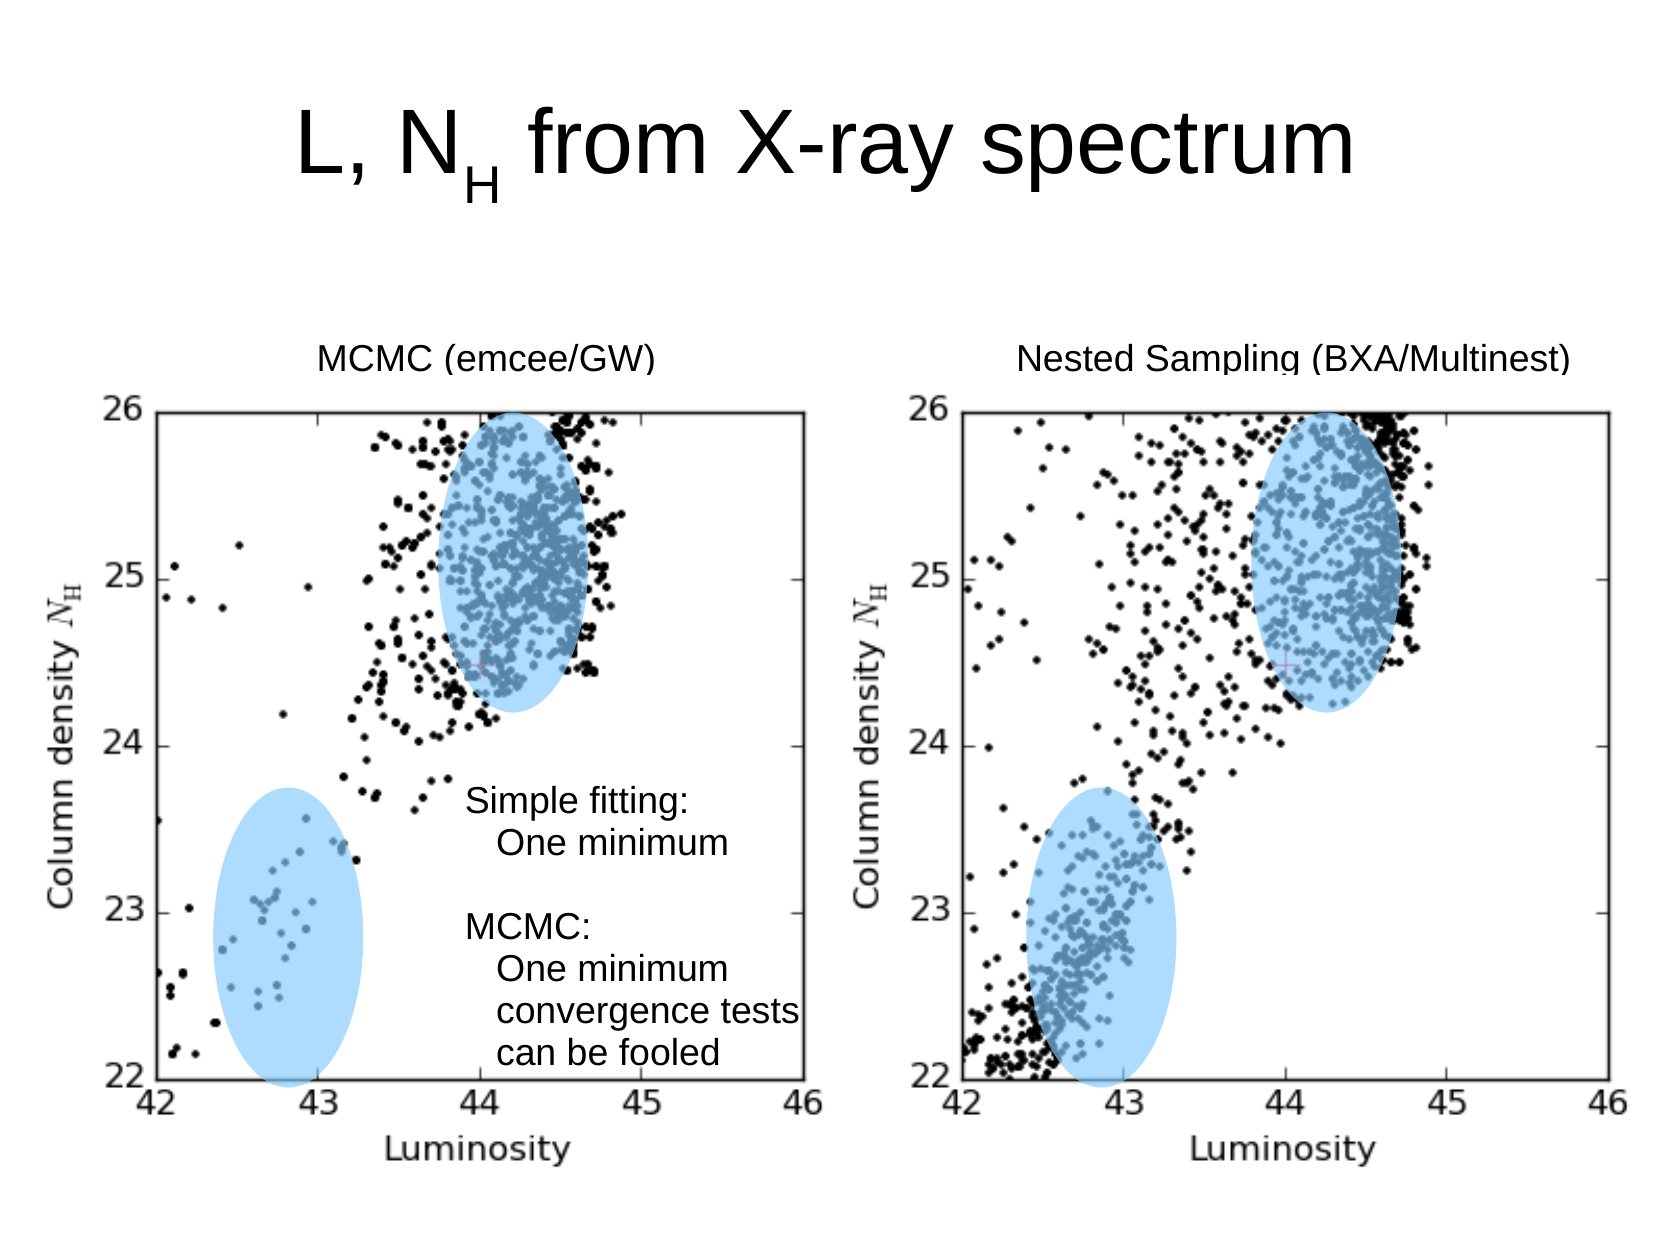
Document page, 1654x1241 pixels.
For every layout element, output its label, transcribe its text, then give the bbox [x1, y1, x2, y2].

text_box MCMC (emcee/GW) [167, 330, 806, 375]
picture [27, 375, 1648, 1188]
text_box Nested Sampling (BXA/Multinest) [975, 330, 1613, 375]
text_box [1026, 787, 1177, 1088]
title L, NH from X-ray spectrum [82, 49, 1571, 257]
text_box Simple fitting: One minimum MCMC: One minimum convergence tests can be fooled [450, 771, 826, 1081]
text_box [213, 787, 364, 1088]
text_box [1251, 412, 1402, 713]
text_box [438, 412, 589, 713]
